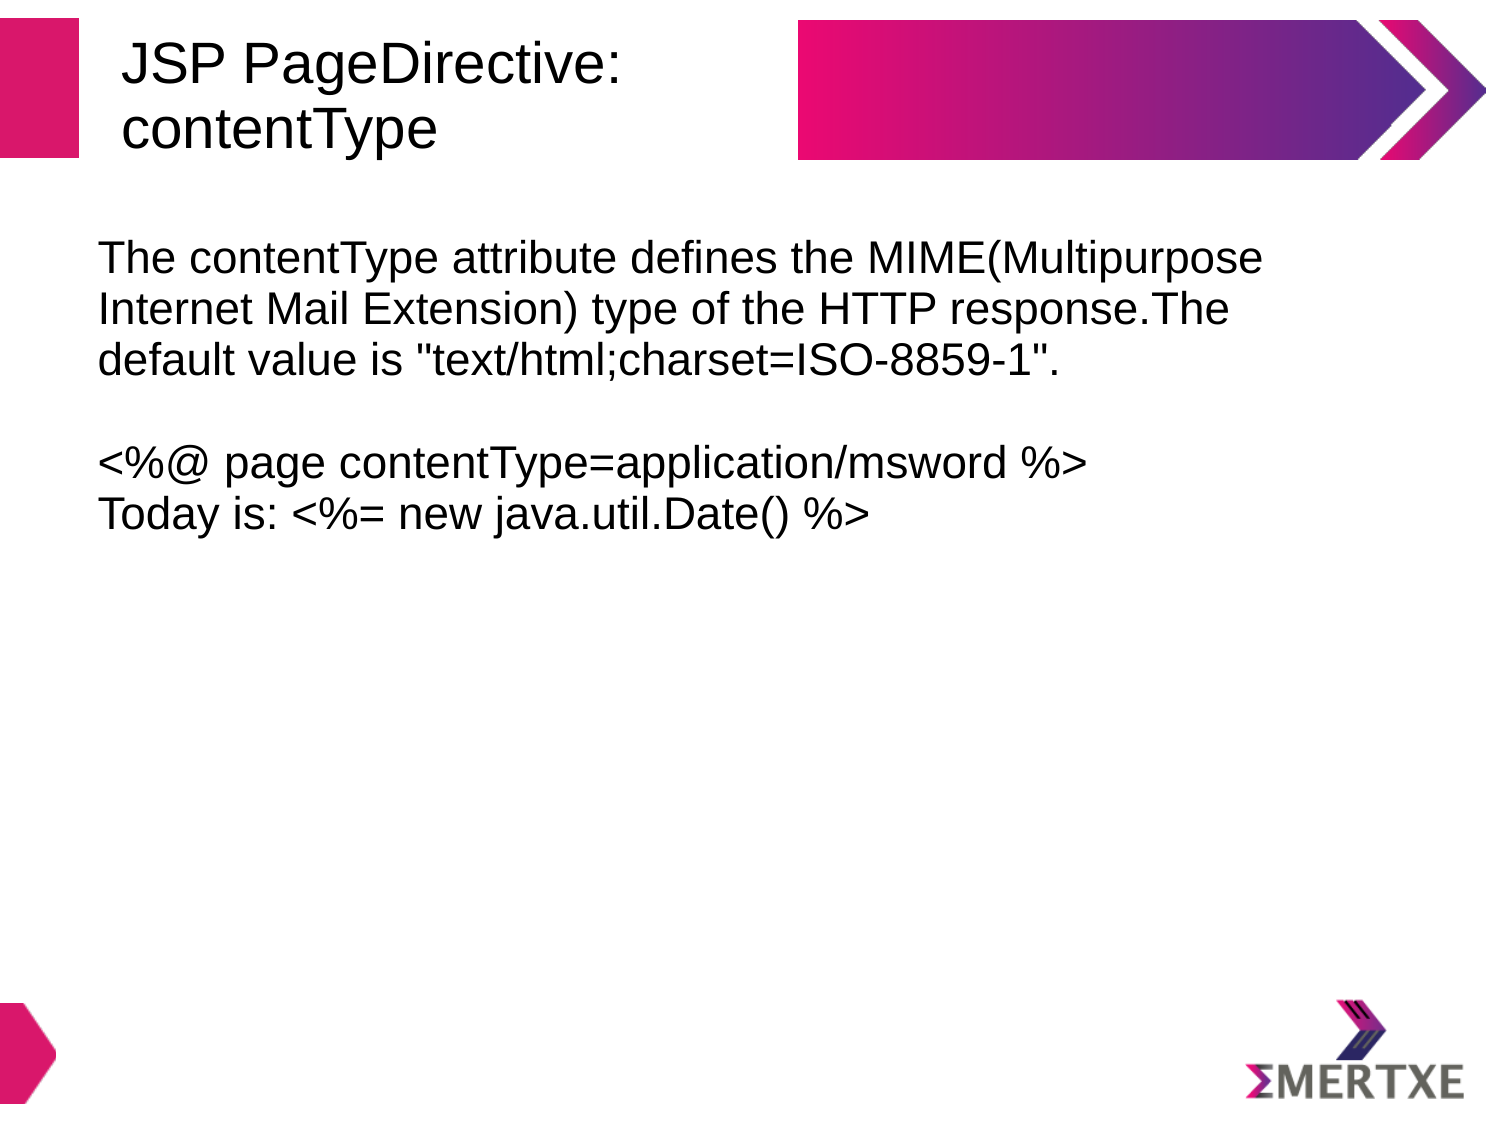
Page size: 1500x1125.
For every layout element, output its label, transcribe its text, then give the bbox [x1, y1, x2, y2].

text_box The contentType attribute defines the MIME(Multipurpose Internet Mail Extension) type of the HTTP response.The default value is "text/html;charset=ISO-8859-1". <%@ page contentType=application/msword %> Today is: <%= new java.util.Date() %> [82, 224, 1300, 547]
text_box JSP PageDirective: contentType [106, 23, 650, 169]
picture [798, 20, 1486, 160]
picture [1245, 996, 1465, 1099]
